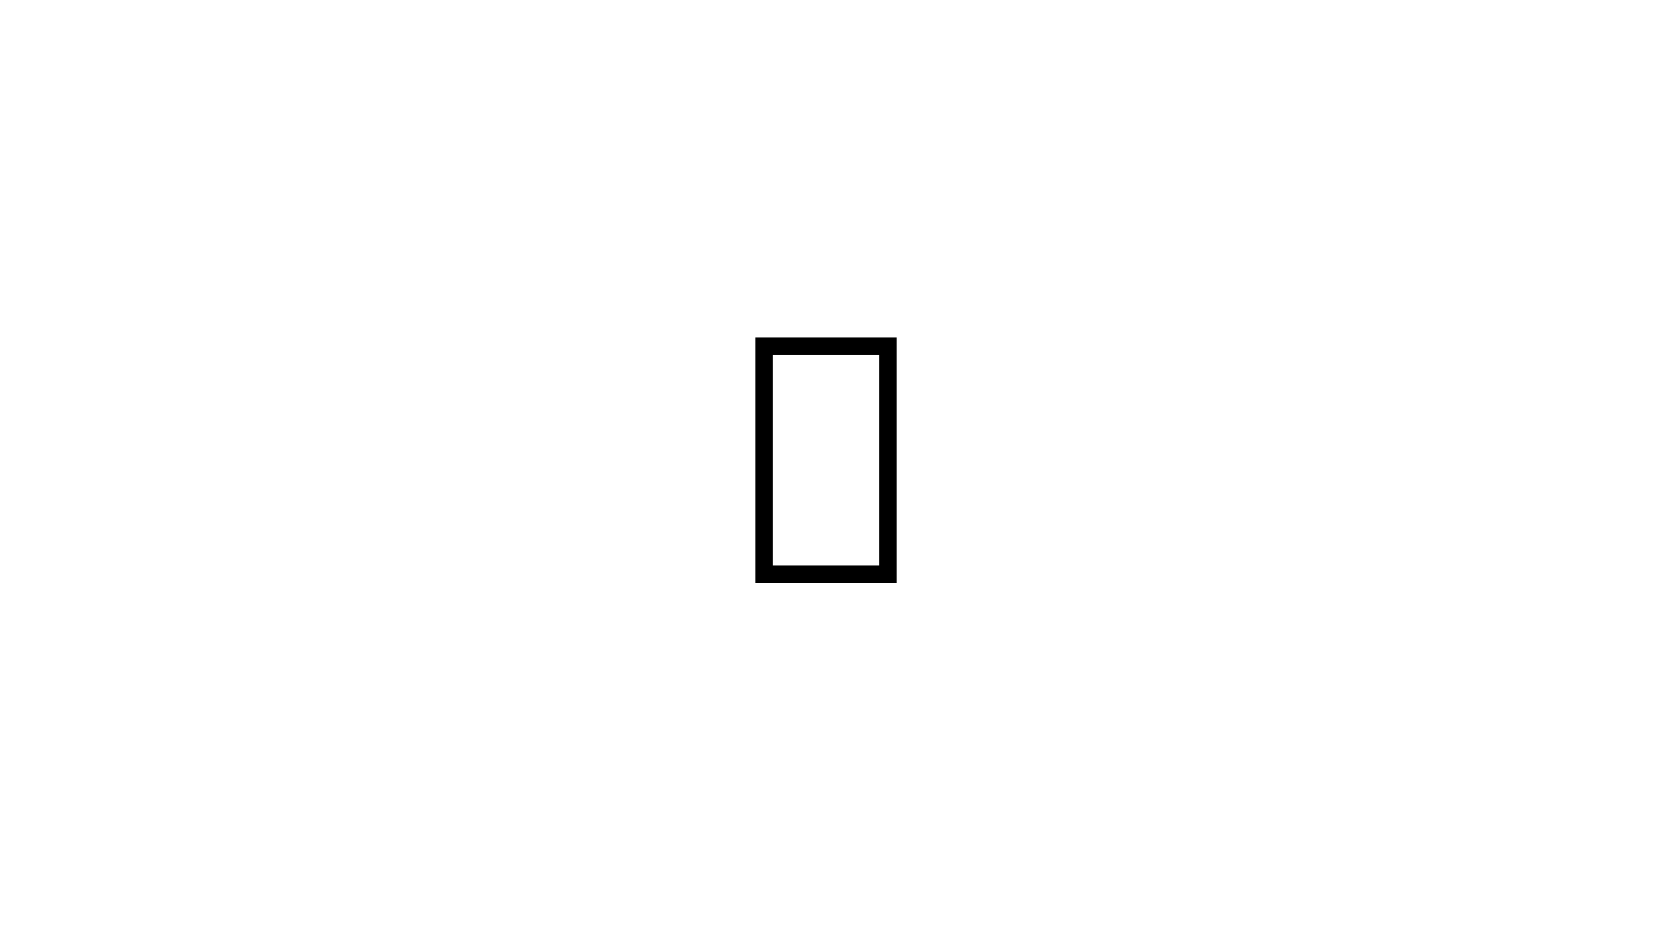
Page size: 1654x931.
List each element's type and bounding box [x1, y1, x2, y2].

text_box [82, 37, 1571, 863]
